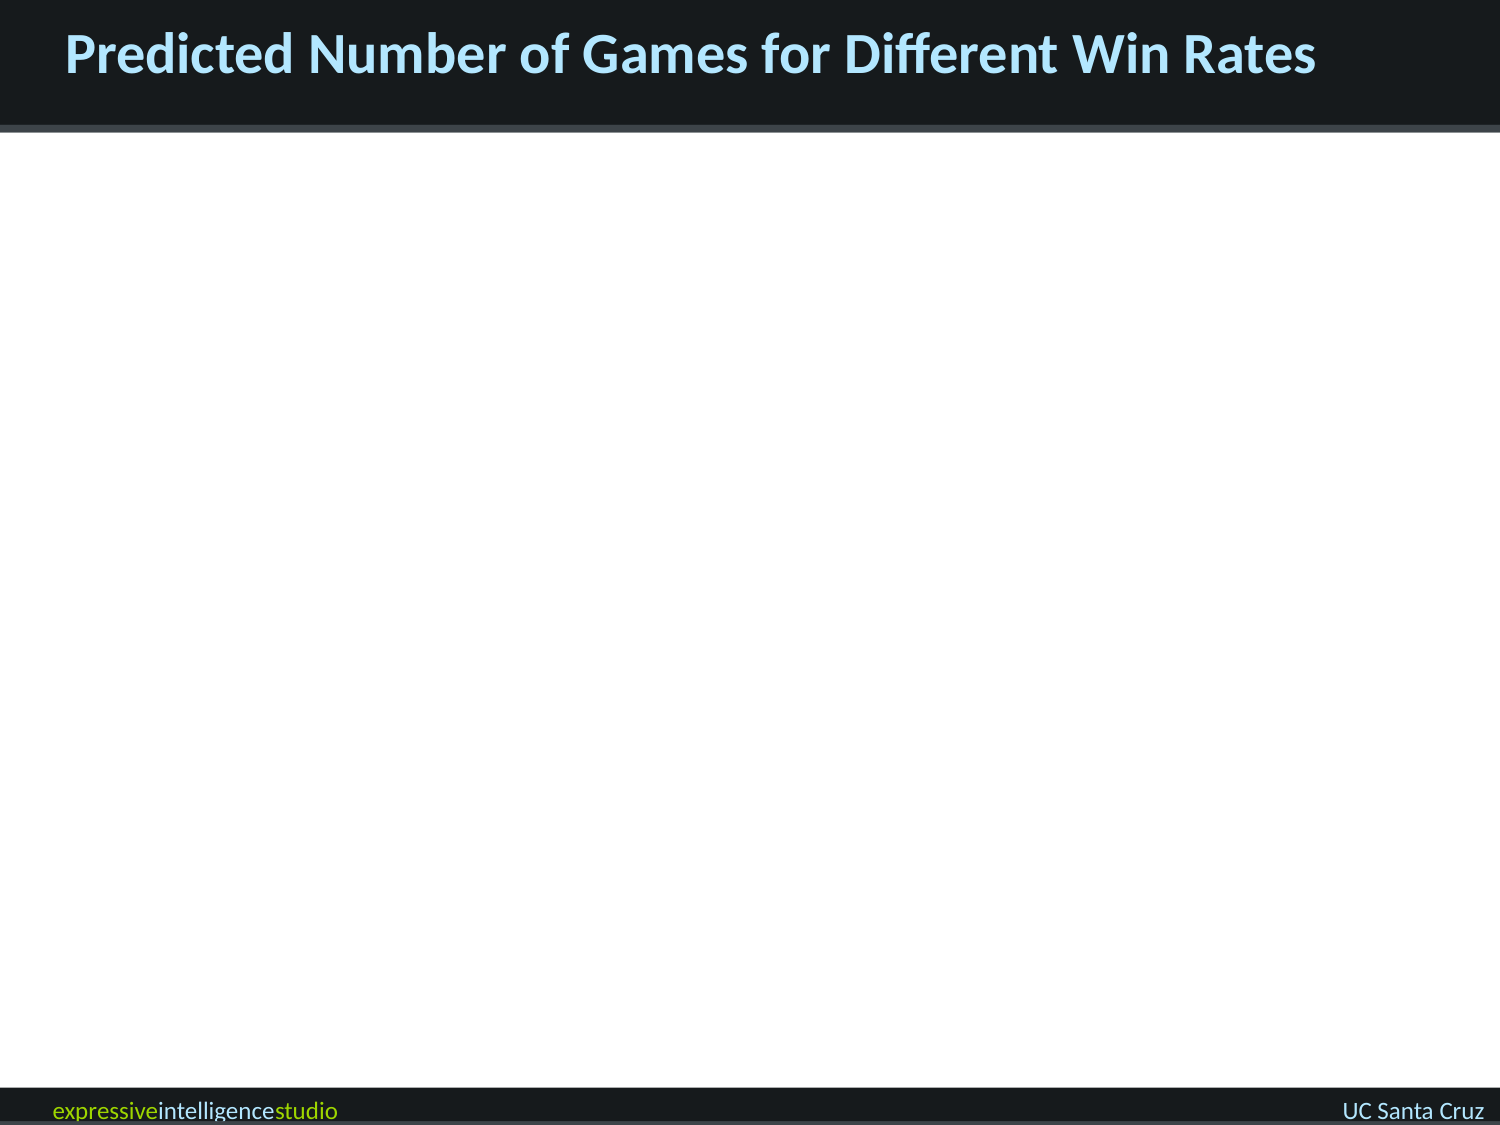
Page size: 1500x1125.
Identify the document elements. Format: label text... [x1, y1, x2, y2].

title Predicted Number of Games for Different Win Rates [50, 0, 1400, 130]
